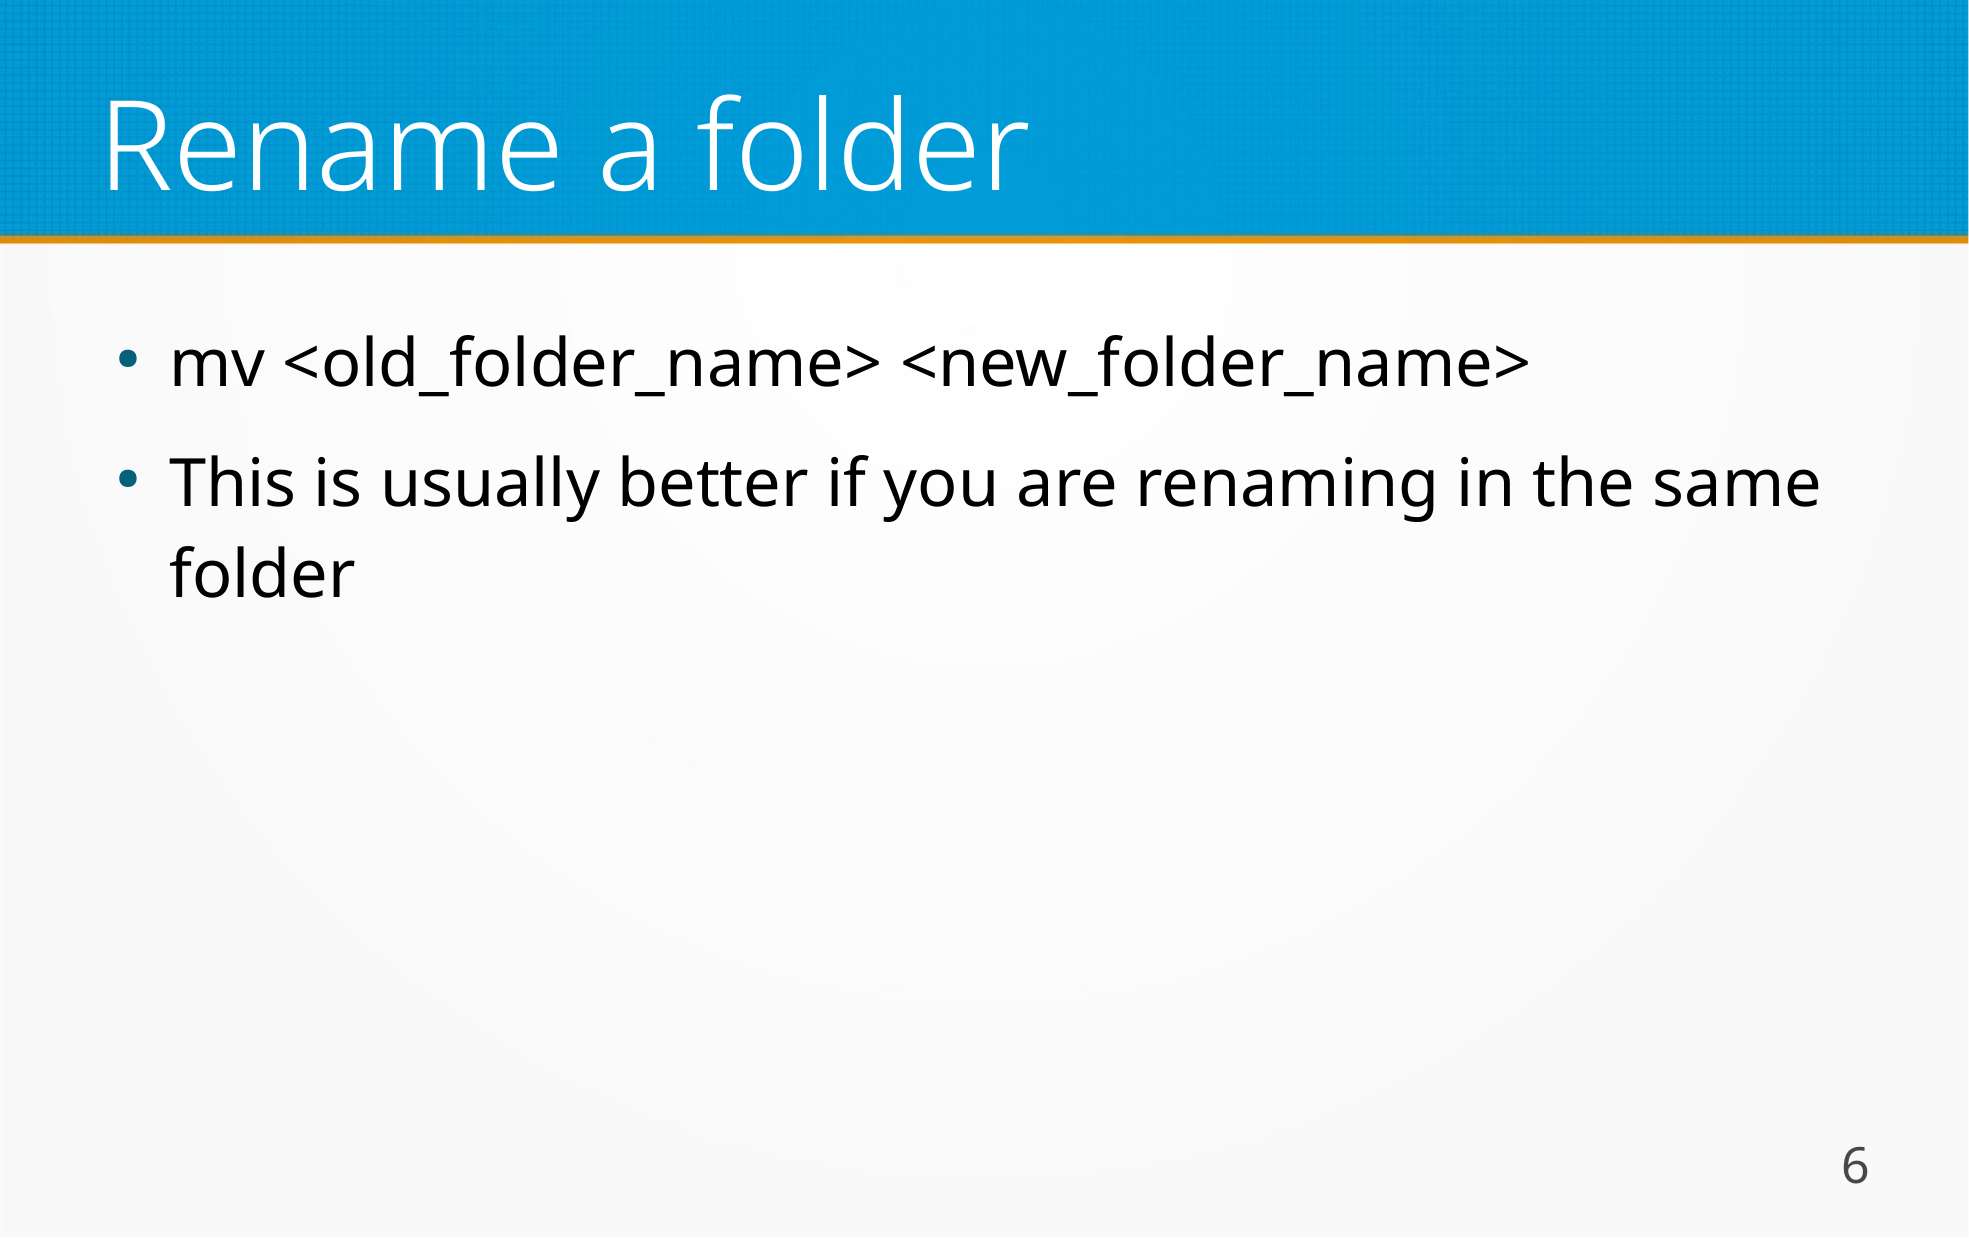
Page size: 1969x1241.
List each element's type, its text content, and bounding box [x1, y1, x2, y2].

picture [0, 233, 1969, 1241]
list mv <old_folder_name> <new_folder_name> This is usually better if you are renaming in the same folder [98, 315, 1861, 1081]
title Rename a folder [98, 19, 1870, 227]
